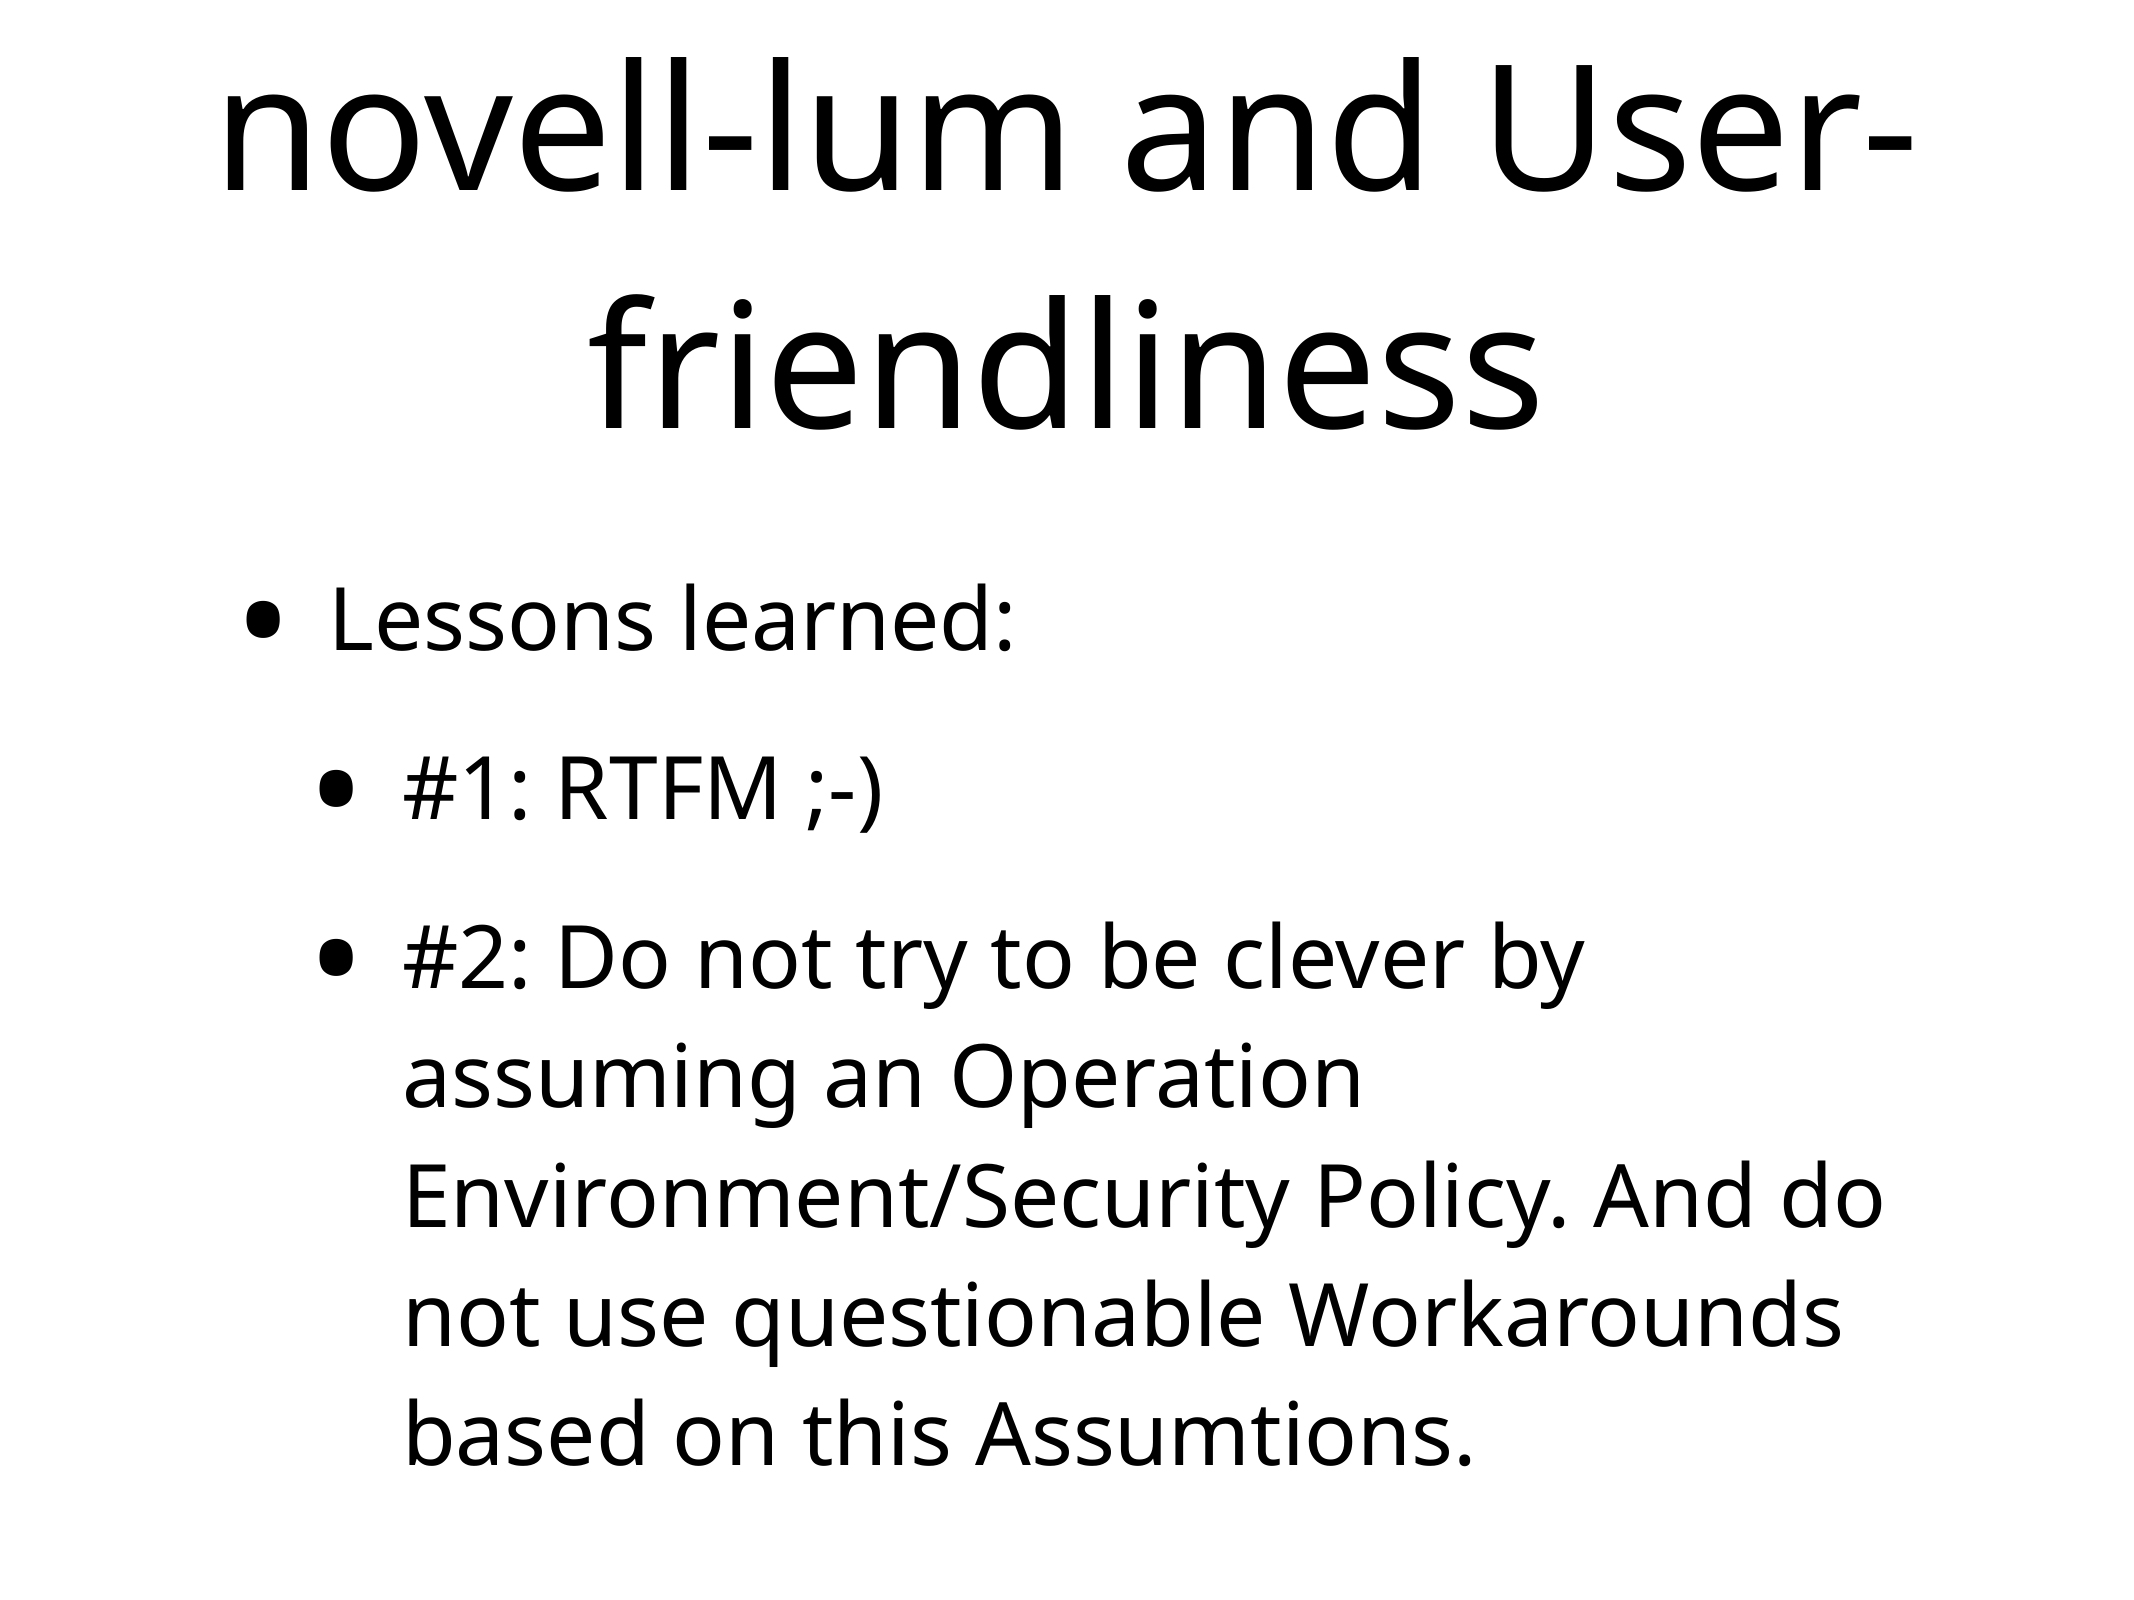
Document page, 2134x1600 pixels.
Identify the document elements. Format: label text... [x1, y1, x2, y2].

title novell-lum and User-friendliness [208, 31, 1925, 452]
list Lessons learned: #1: RTFM ;-) #2: Do not try to be clever by assuming an Operation Environment/Security Policy. And do not use questionable Workarounds based on this Assumtions. [174, 454, 1957, 1594]
